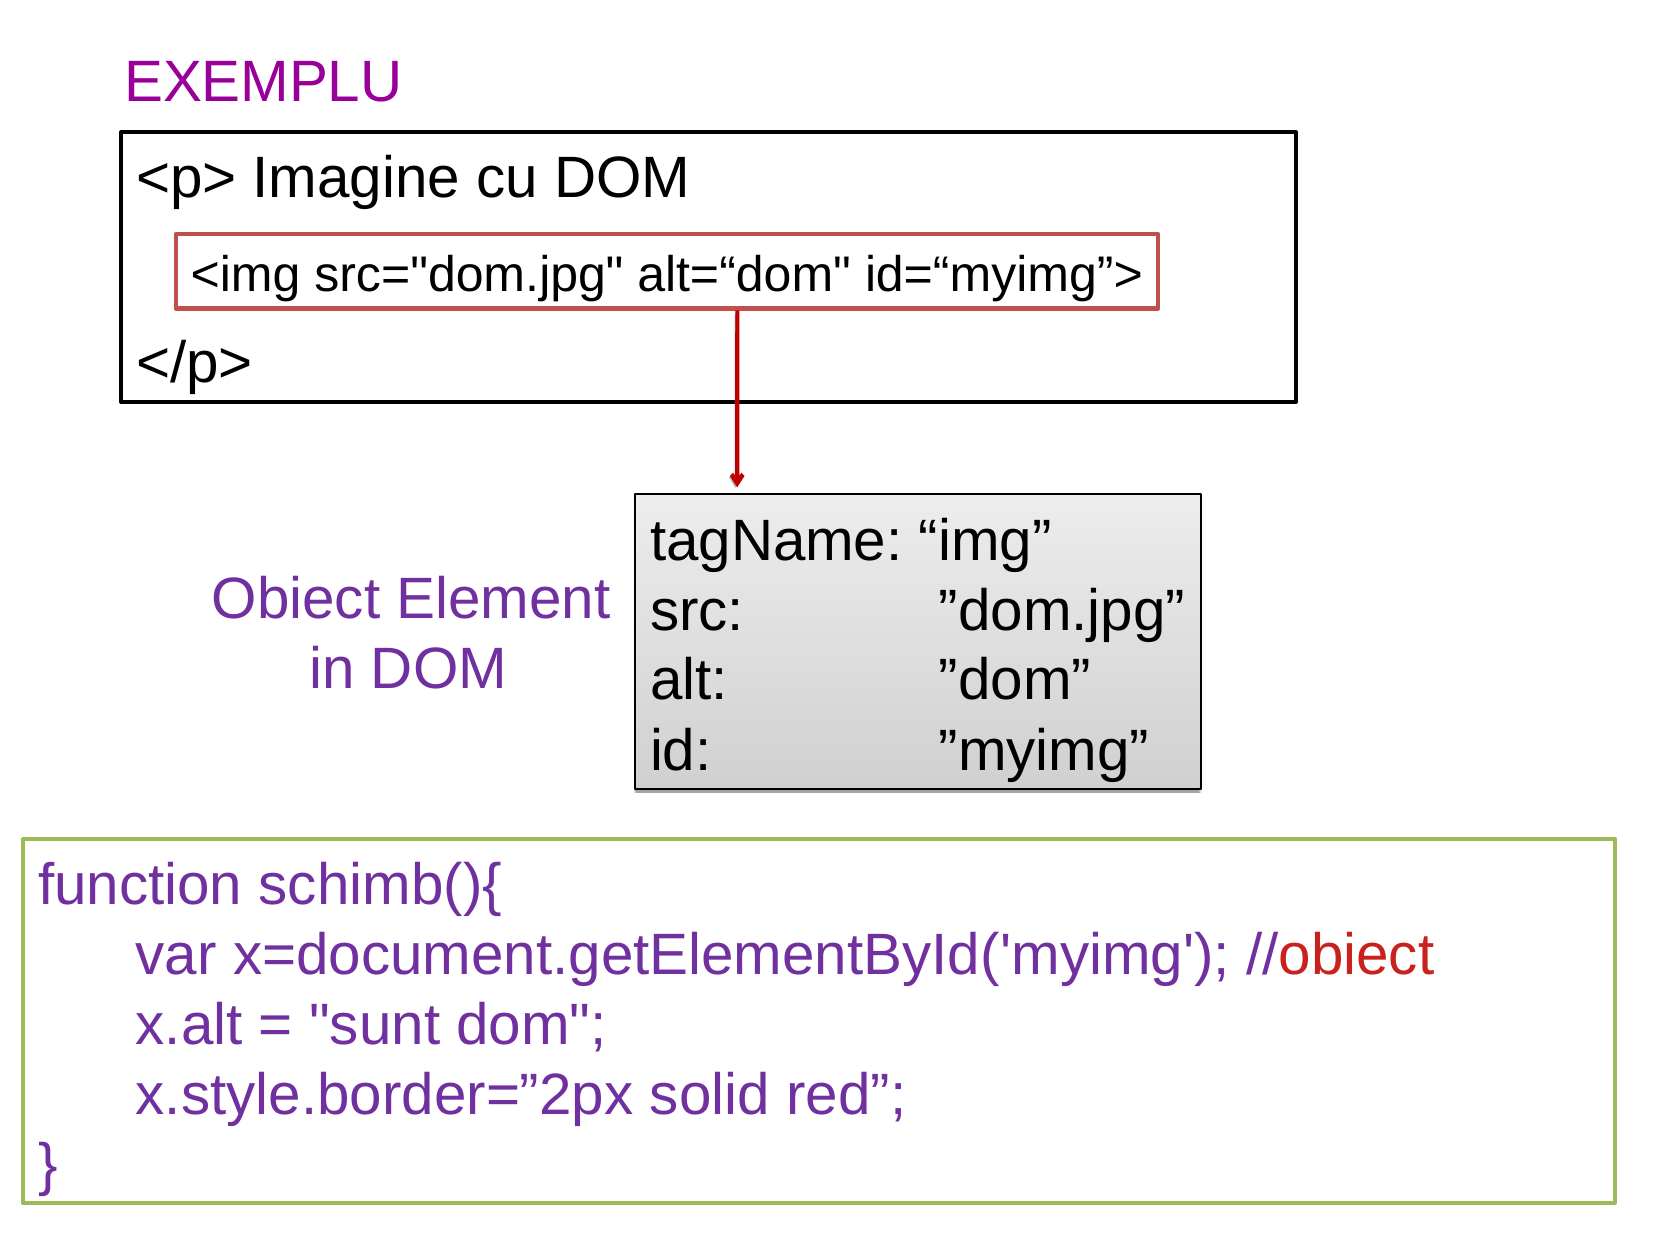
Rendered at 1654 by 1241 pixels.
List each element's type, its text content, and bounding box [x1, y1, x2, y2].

text_box Obiect Element in DOM [197, 552, 626, 753]
text_box function schimb(){ var x=document.getElementById('myimg'); //obiect x.alt = "sunt dom"; x.style.border=”2px solid red”; } [23, 838, 1616, 1204]
text_box <img src="dom.jpg" alt=“dom" id=“myimg”> [175, 233, 1159, 309]
text_box EXEMPLU [109, 41, 418, 122]
text_box tagName: “img” src: ”dom.jpg” alt: ”dom” id: ”myimg” [635, 494, 1201, 789]
text_box <p> Imagine cu DOM </p> [121, 132, 1297, 402]
